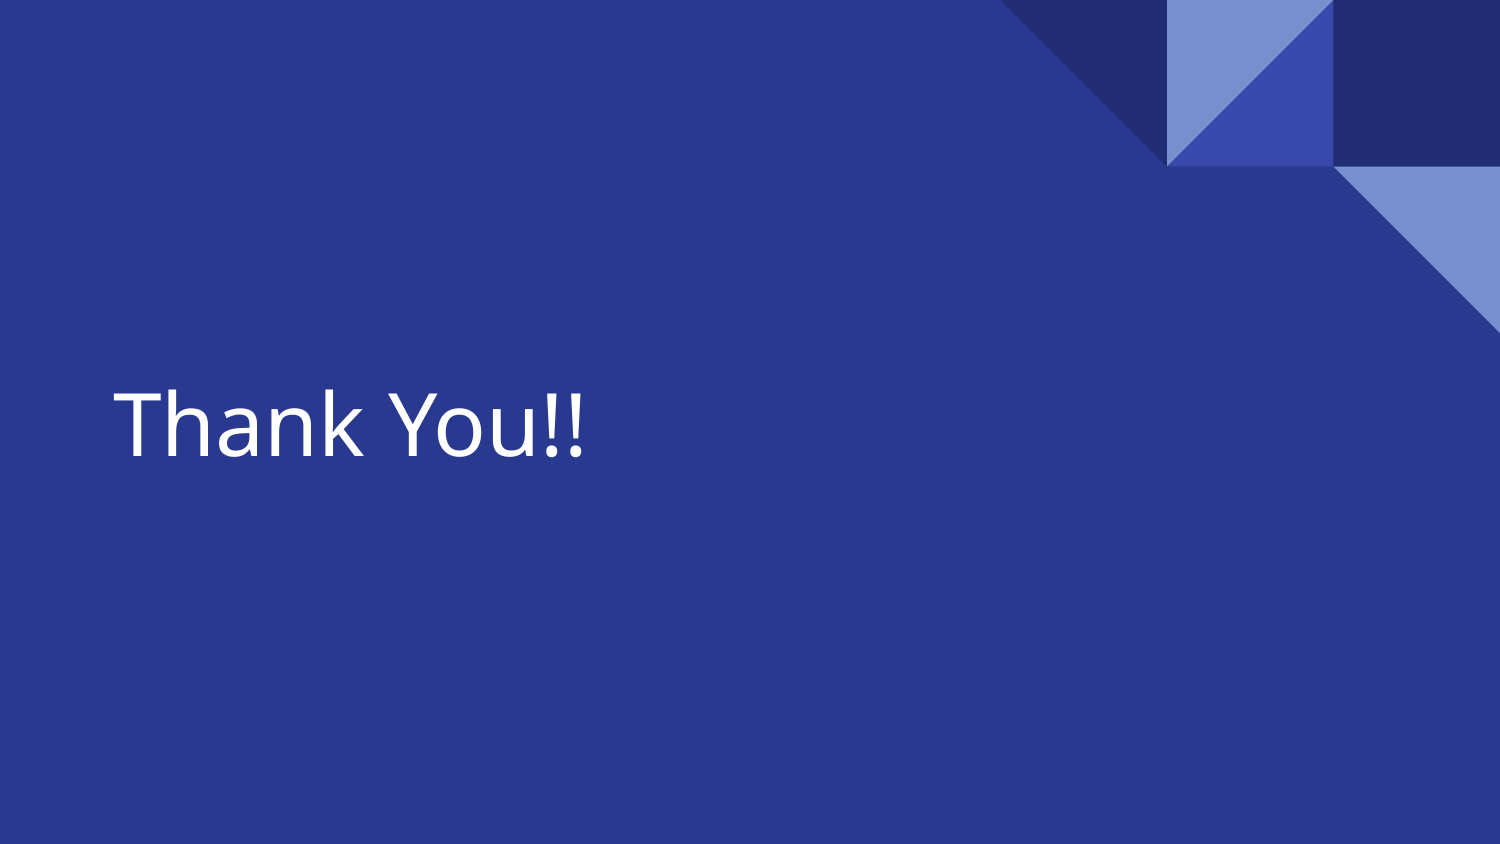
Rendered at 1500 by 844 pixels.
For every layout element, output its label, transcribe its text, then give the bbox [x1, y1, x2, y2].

title Thank You!! [98, 353, 1447, 491]
